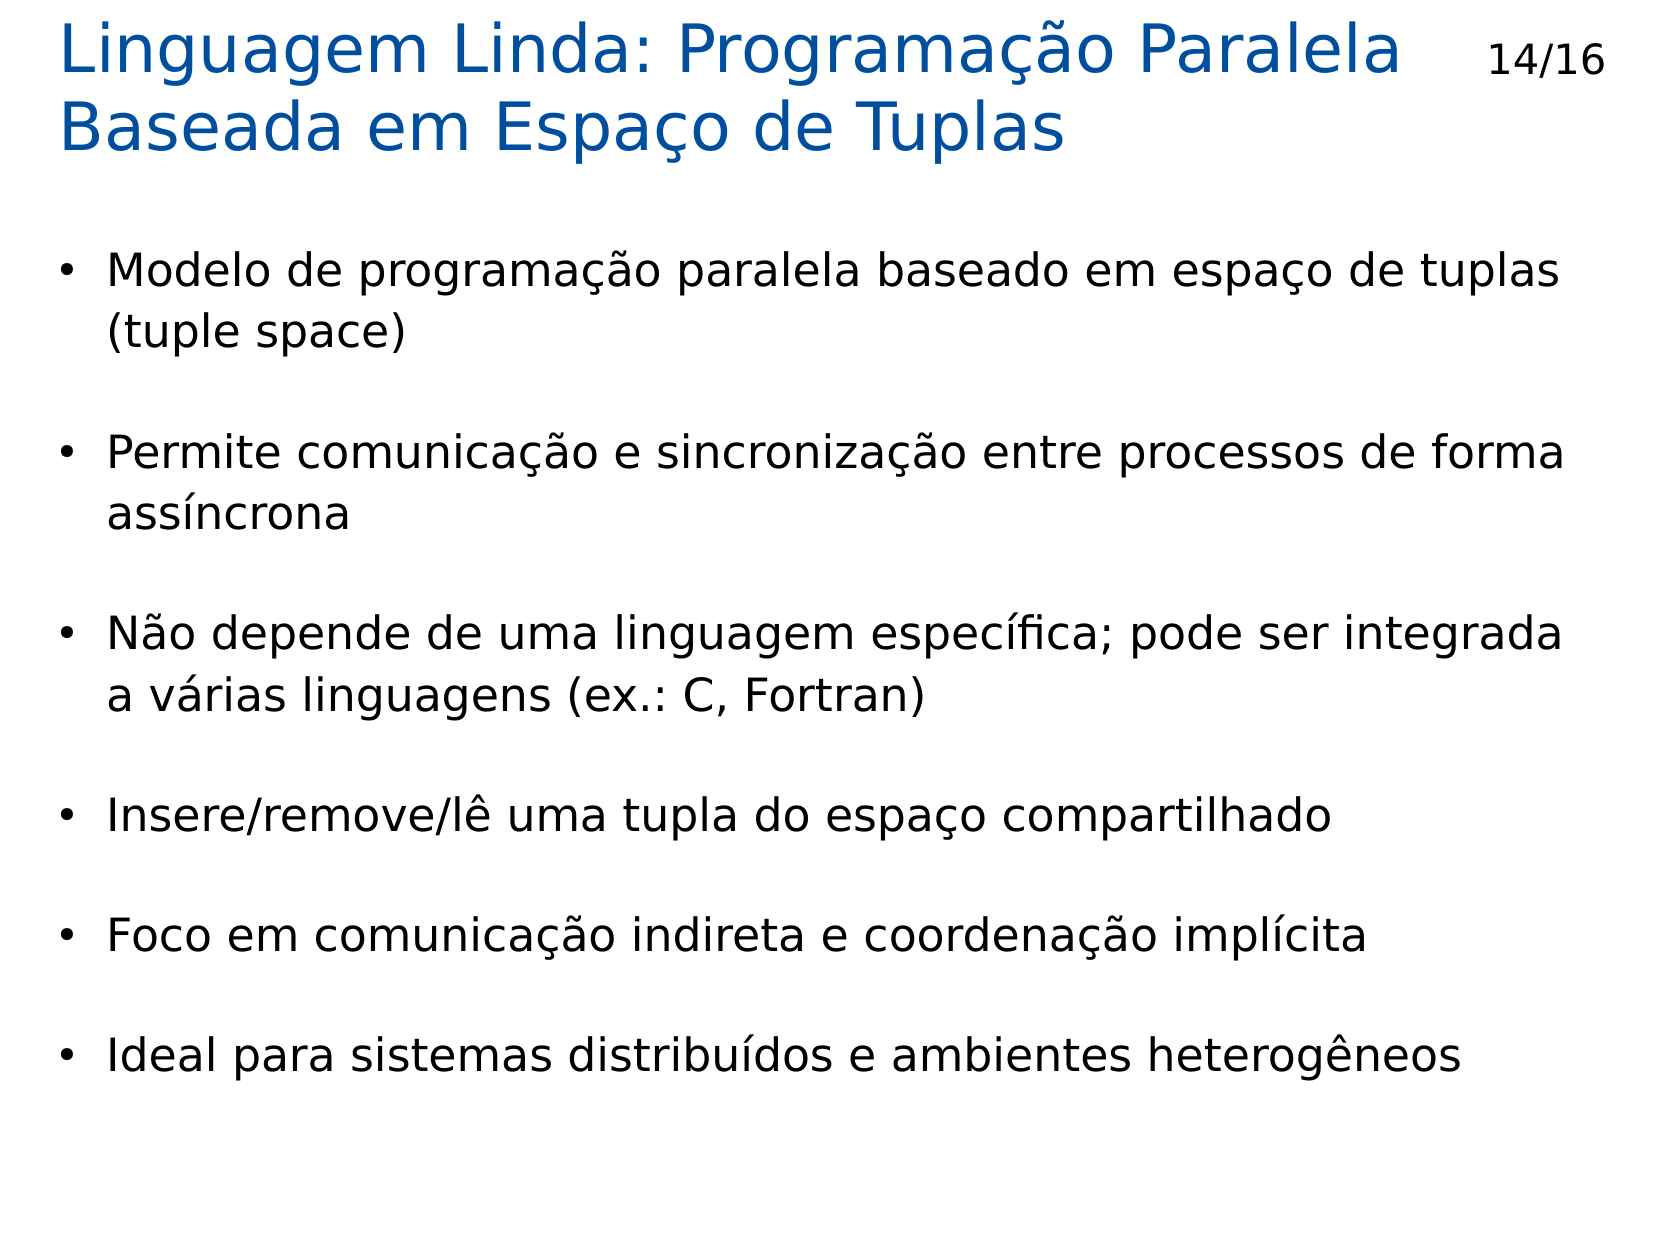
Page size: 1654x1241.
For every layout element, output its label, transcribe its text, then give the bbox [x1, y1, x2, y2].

list Modelo de programação paralela baseado em espaço de tuplas (tuple space) Permite comunicação e sincronização entre processos de forma assíncrona Não depende de uma linguagem específica; pode ser integrada a várias linguagens (ex.: C, Fortran) Insere/remove/lê uma tupla do espaço compartilhado Foco em comunicação indireta e coordenação implícita Ideal para sistemas distribuídos e ambientes heterogêneos [59, 236, 1595, 1211]
title Linguagem Linda: Programação Paralela Baseada em Espaço de Tuplas [59, 10, 1506, 167]
